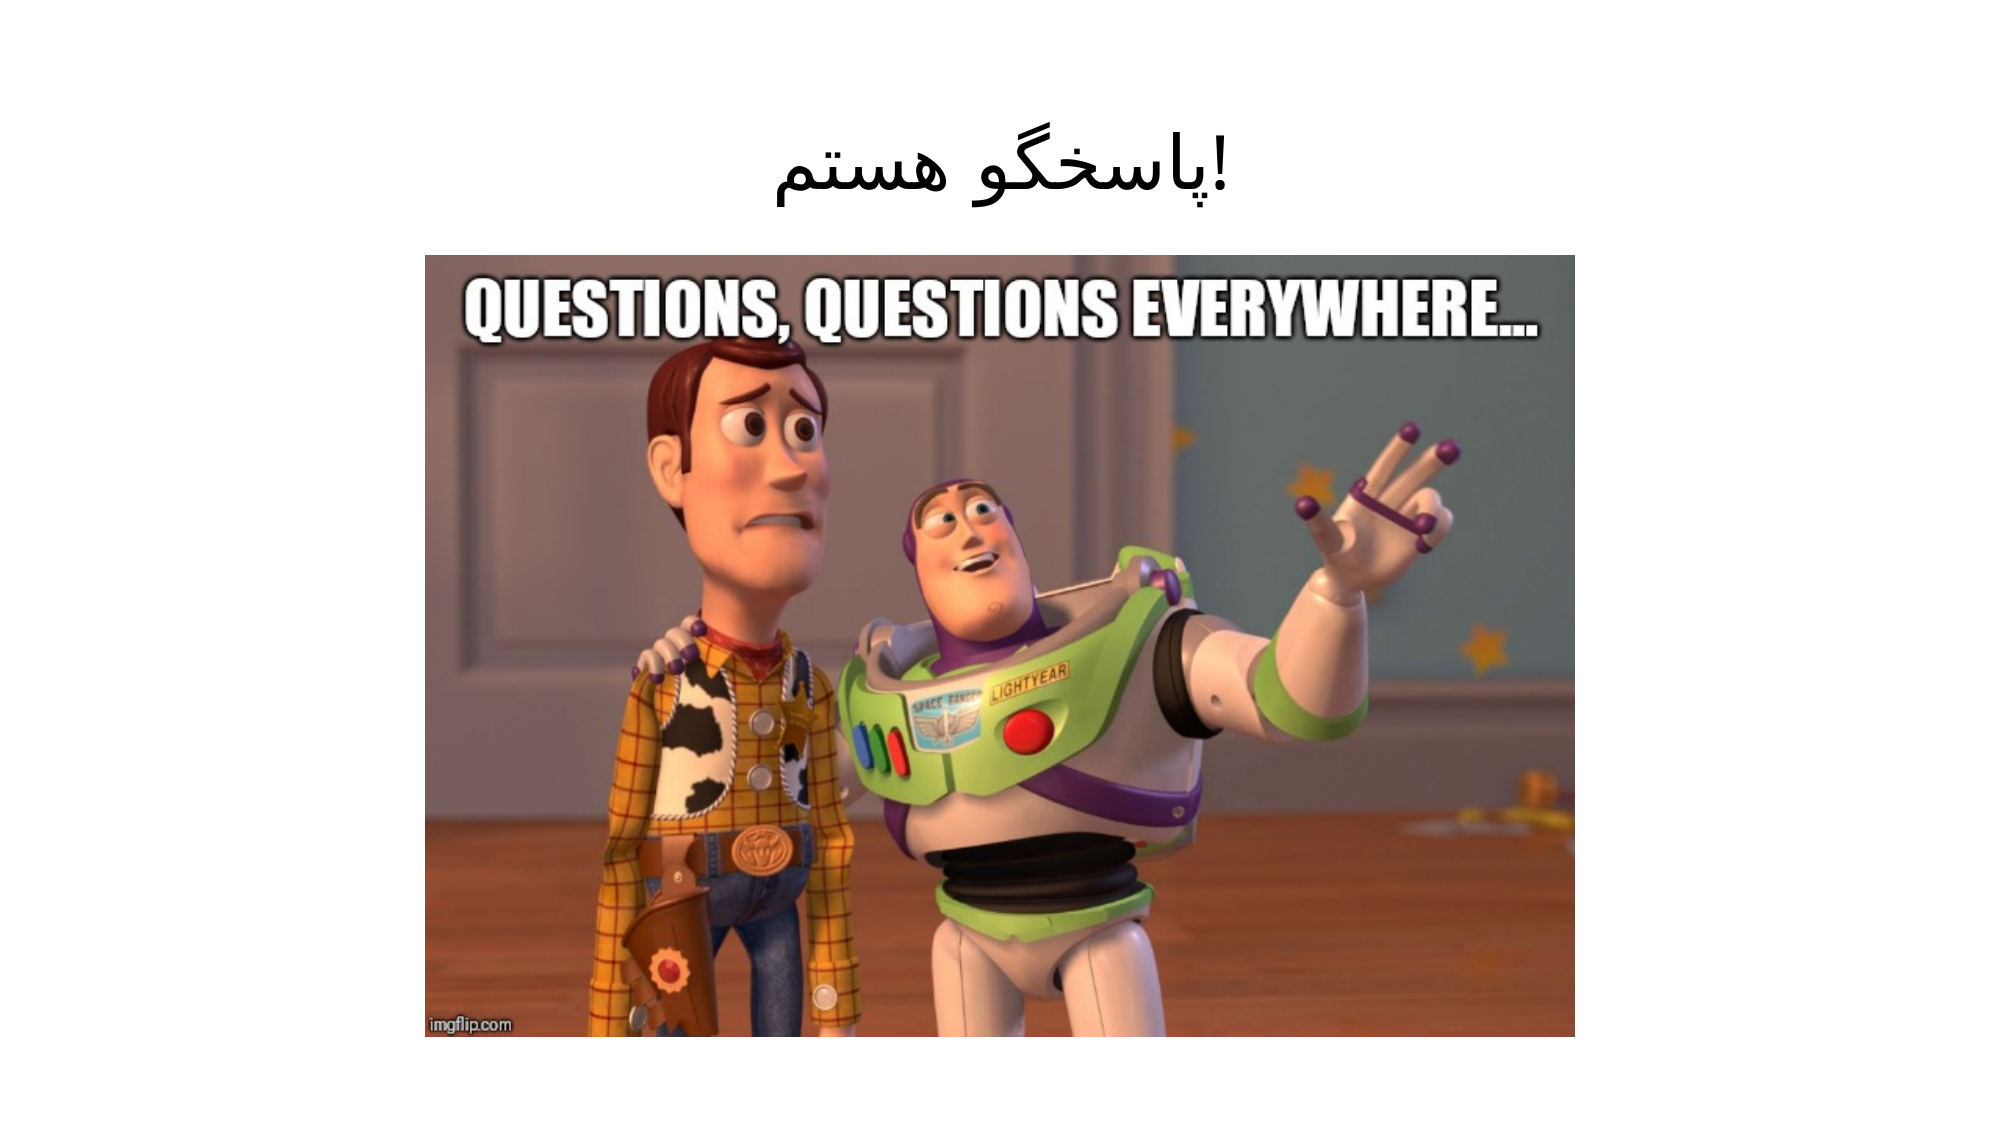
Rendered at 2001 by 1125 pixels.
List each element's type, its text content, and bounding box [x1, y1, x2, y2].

picture [425, 255, 1575, 1037]
text_box پاسخگو هستم! [757, 107, 1243, 214]
